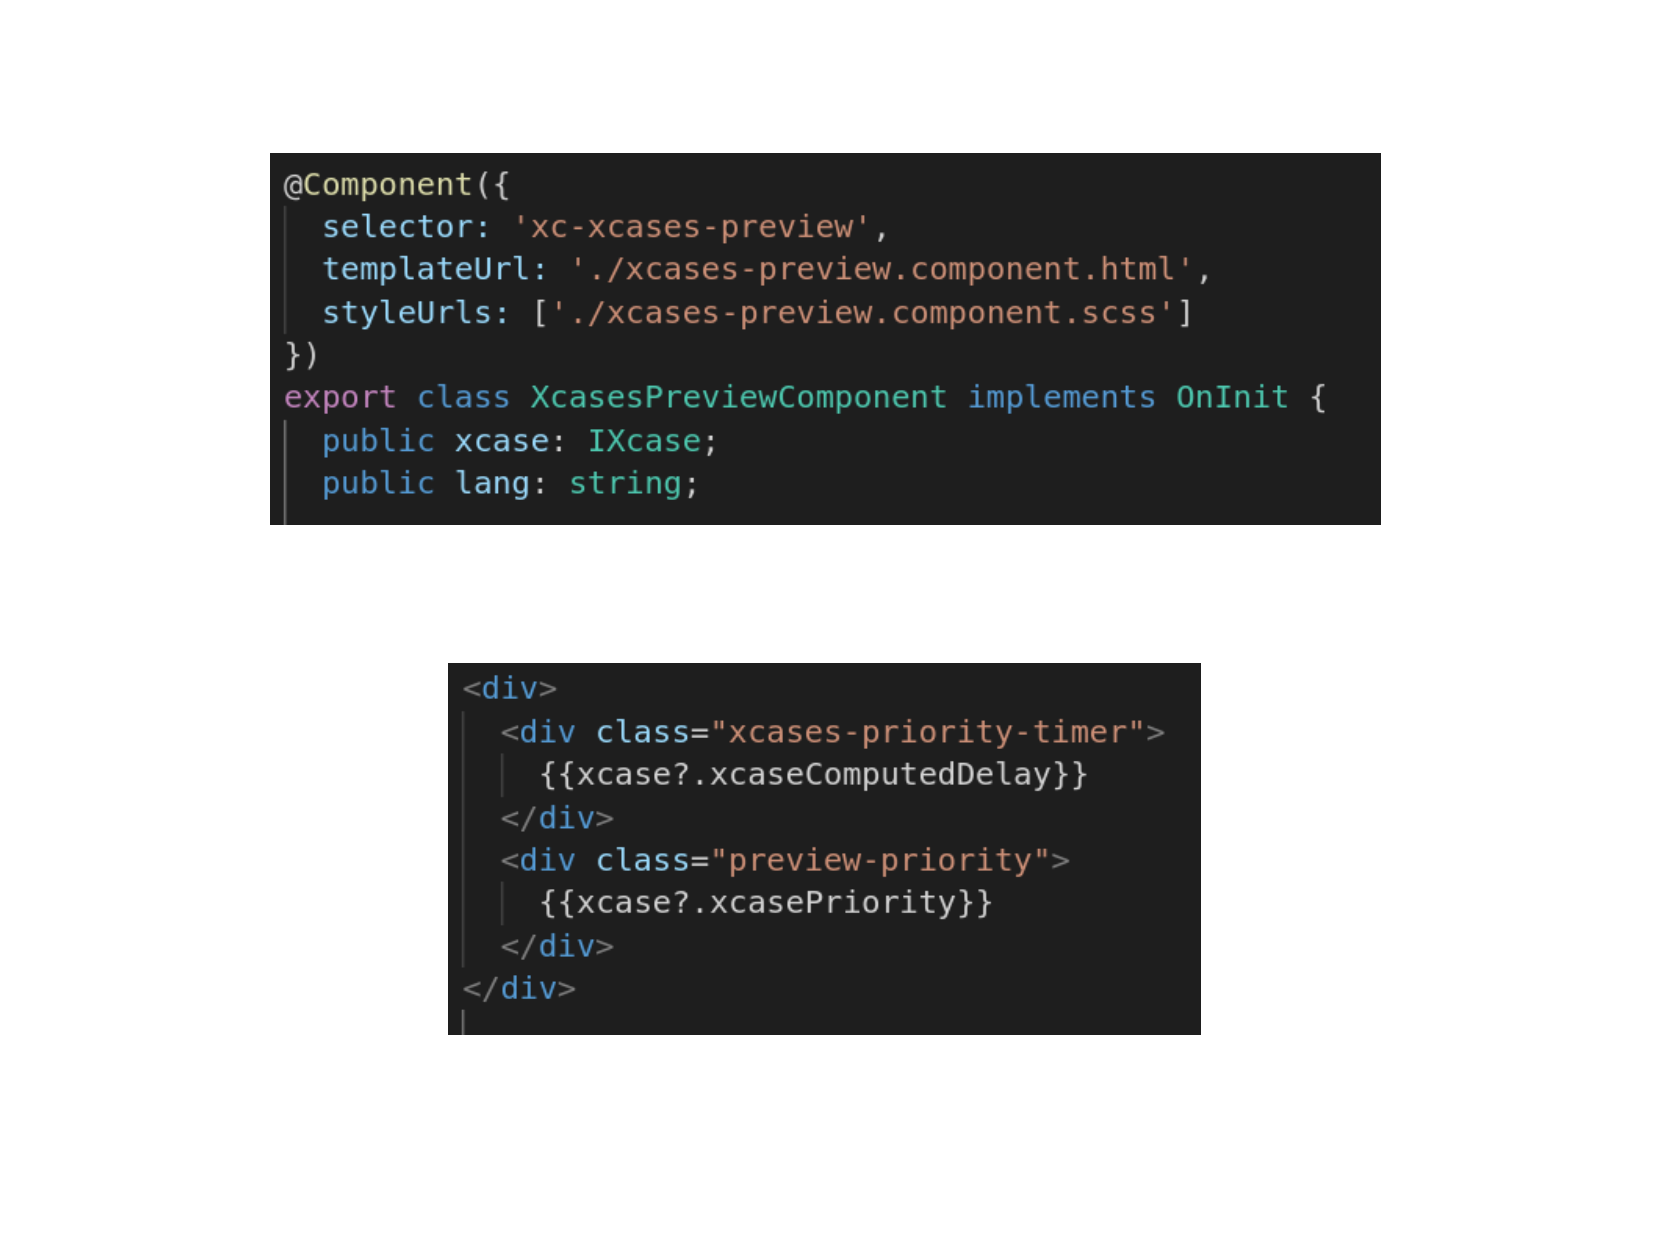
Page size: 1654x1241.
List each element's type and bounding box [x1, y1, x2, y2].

picture [448, 663, 1201, 1036]
picture [270, 153, 1381, 526]
